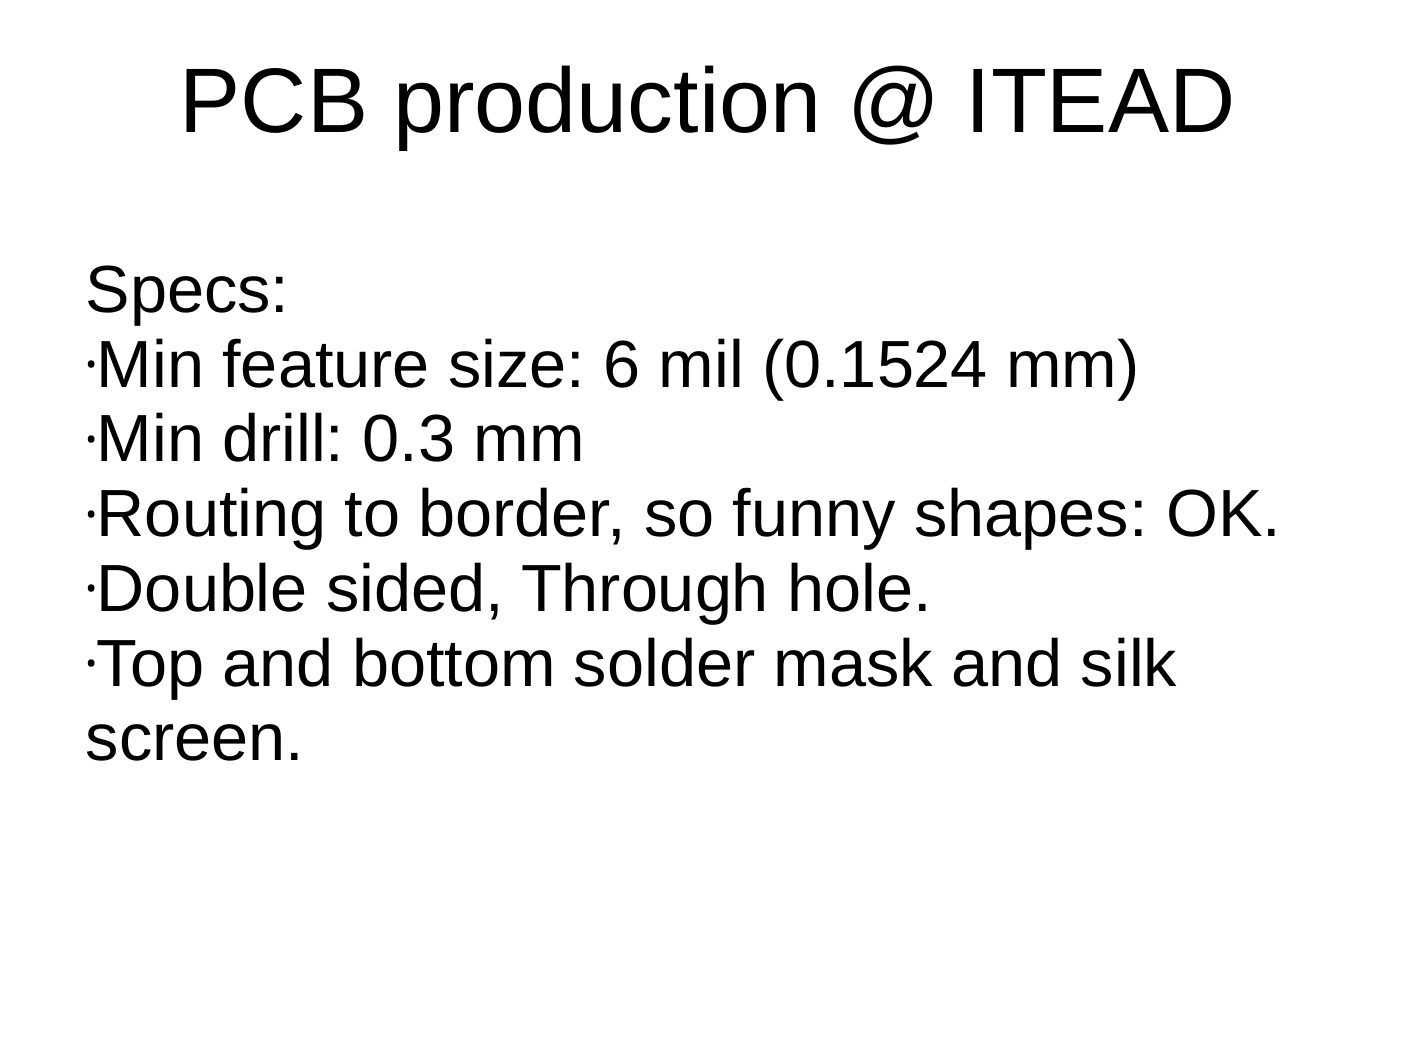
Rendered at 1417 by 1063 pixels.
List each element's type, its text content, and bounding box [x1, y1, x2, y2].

text_box PCB production @ ITEAD [70, 42, 1346, 172]
text_box Specs: Min feature size: 6 mil (0.1524 mm) Min drill: 0.3 mm Routing to border, so funny shapes: OK. Double sided, Through hole. Top and bottom solder mask and silk screen. [70, 244, 1346, 841]
